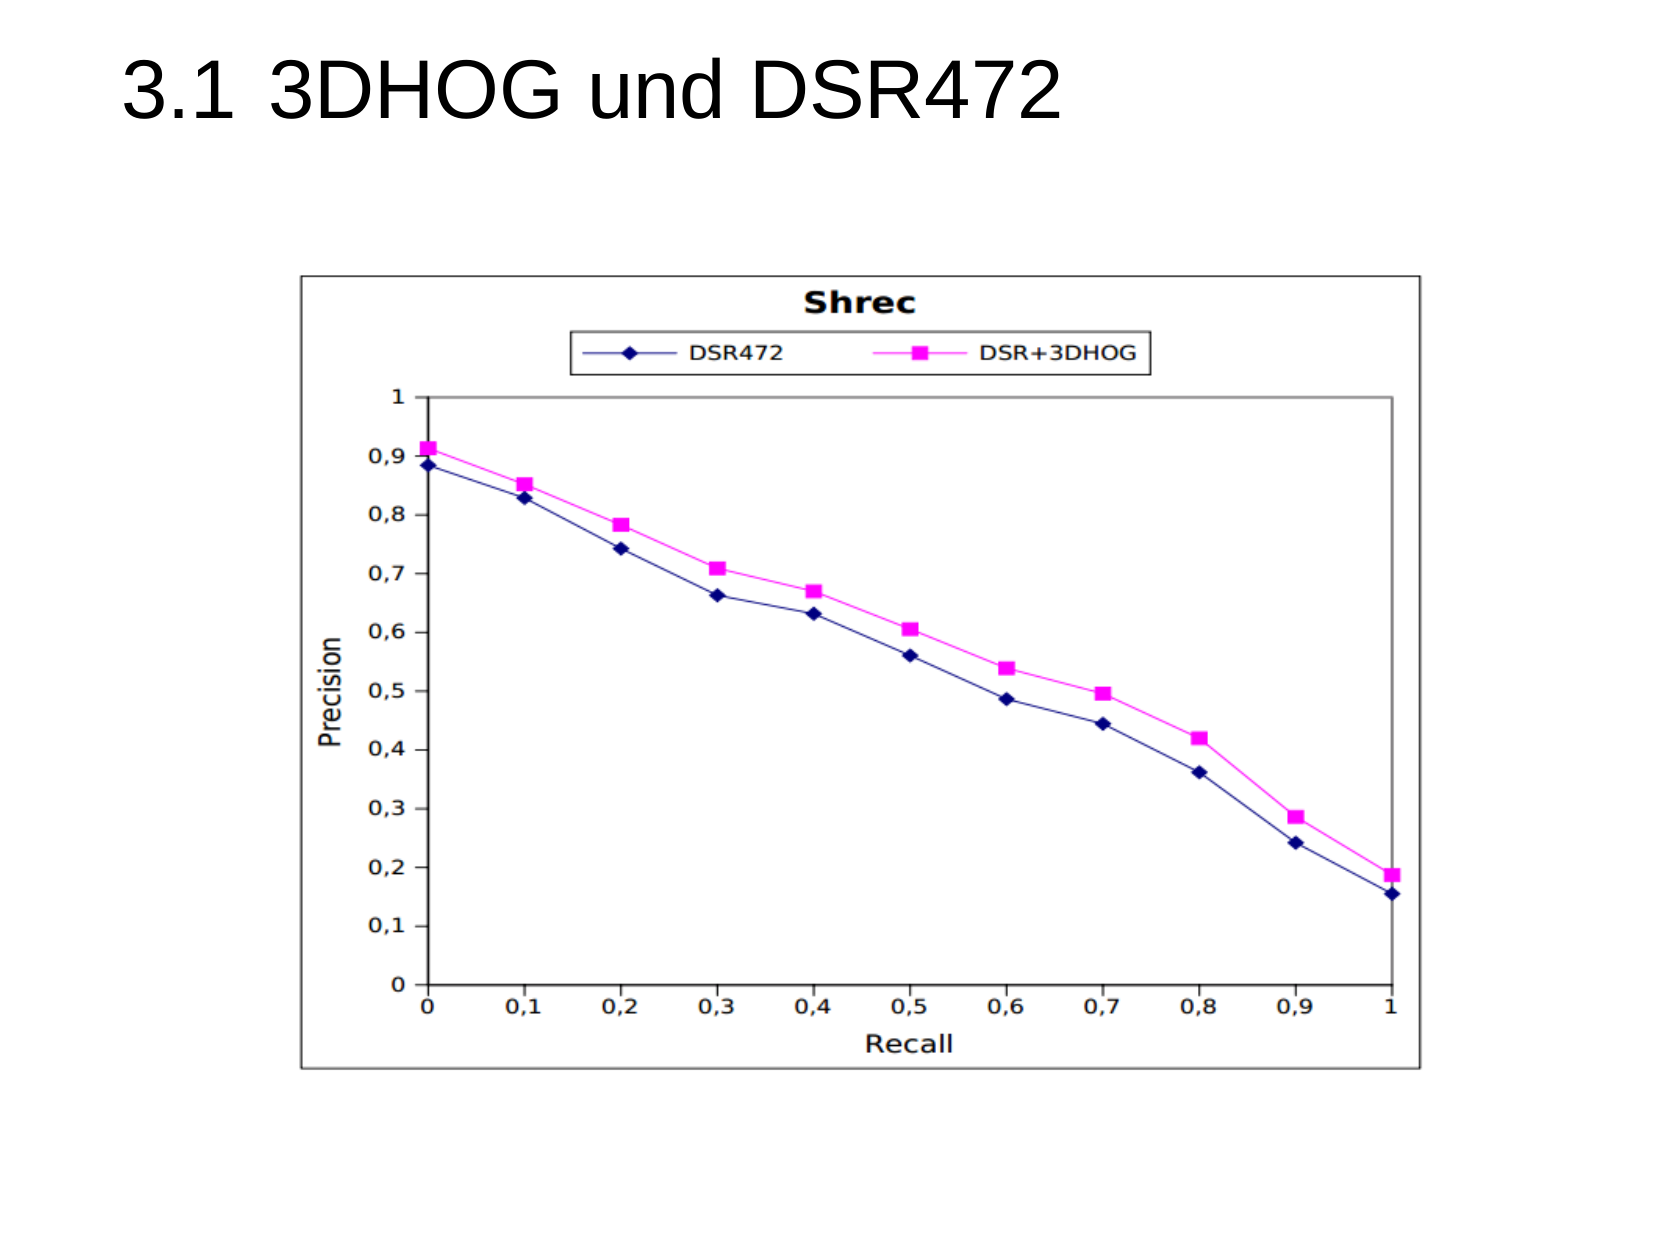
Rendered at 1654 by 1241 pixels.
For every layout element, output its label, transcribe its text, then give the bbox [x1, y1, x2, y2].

text_box 3.1 3DHOG und DSR472 [106, 35, 1607, 144]
picture [295, 271, 1430, 1082]
